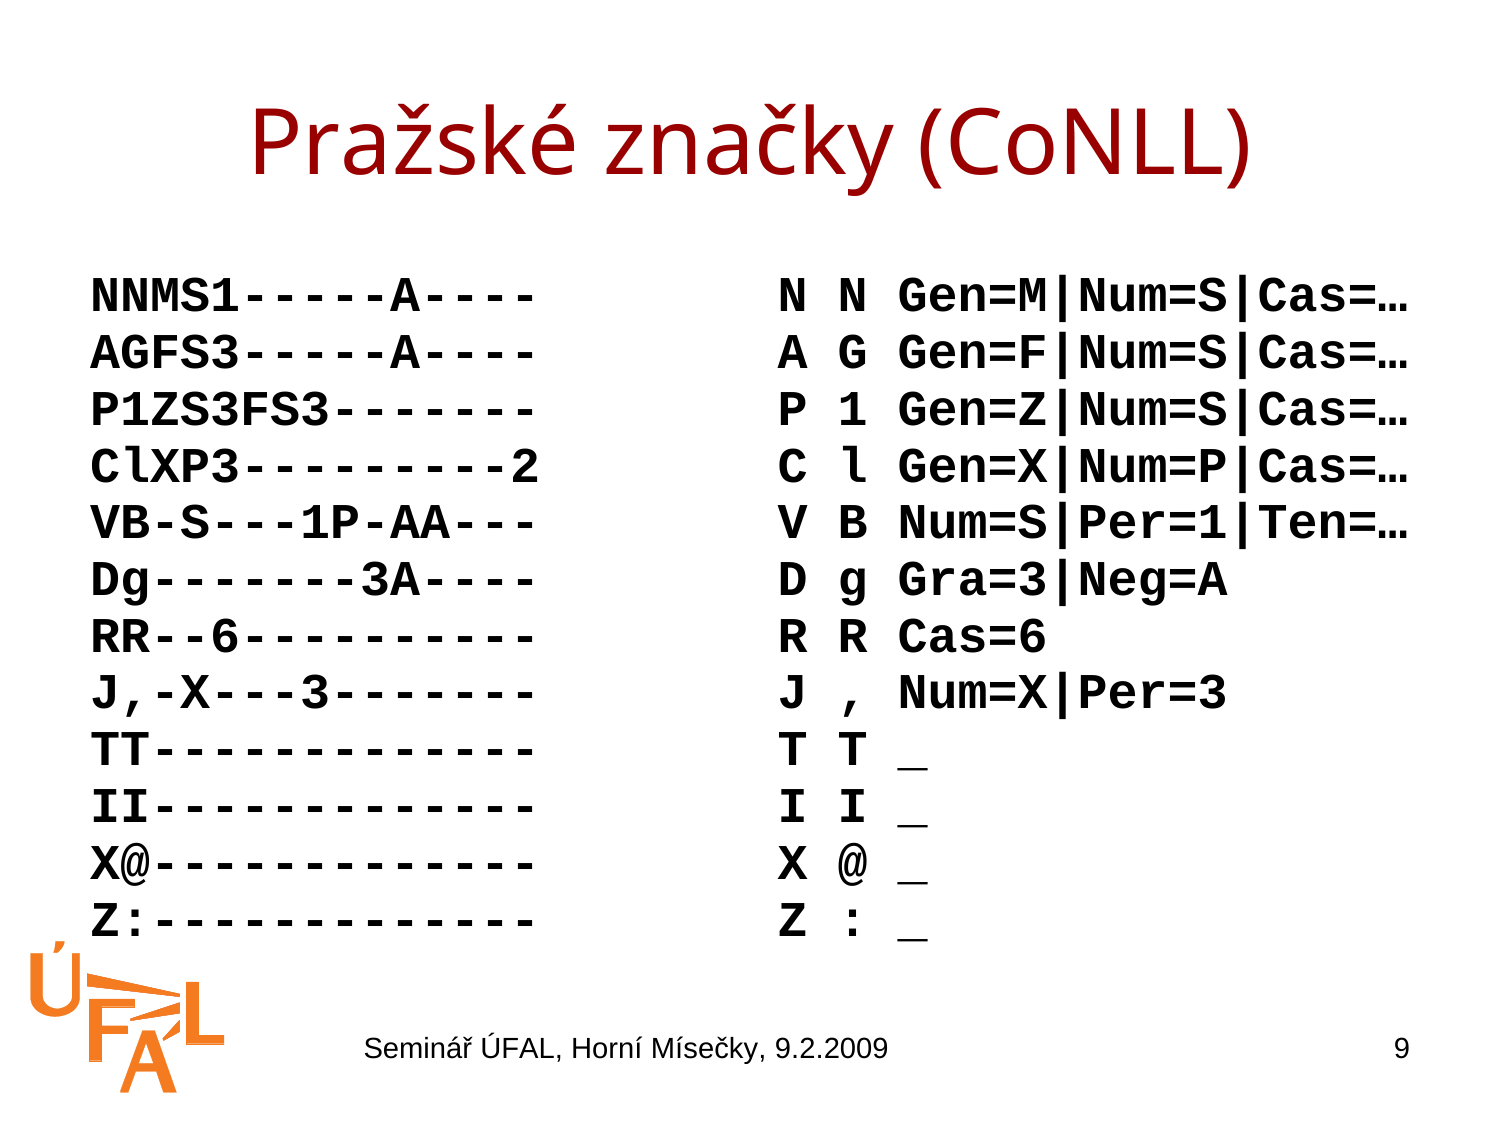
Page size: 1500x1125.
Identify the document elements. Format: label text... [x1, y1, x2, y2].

title Pražské značky (CoNLL) [75, 45, 1426, 233]
list N N Gen=M|Num=S|Cas=… A G Gen=F|Num=S|Cas=… P 1 Gen=Z|Num=S|Cas=… C l Gen=X|Num=P|Cas=… V B Num=S|Per=1|Ten=… D g Gra=3|Neg=A R R Cas=6 J , Num=X|Per=3 T T _ I I _ X @ _ Z : _ [762, 262, 1426, 1006]
list NNMS1-----A---- AGFS3-----A---- P1ZS3FS3------- ClXP3---------2 VB-S---1P-AA--- Dg-------3A---- RR--6---------- J,-X---3------- TT------------- II------------- X@------------- Z:------------- [75, 262, 738, 1006]
